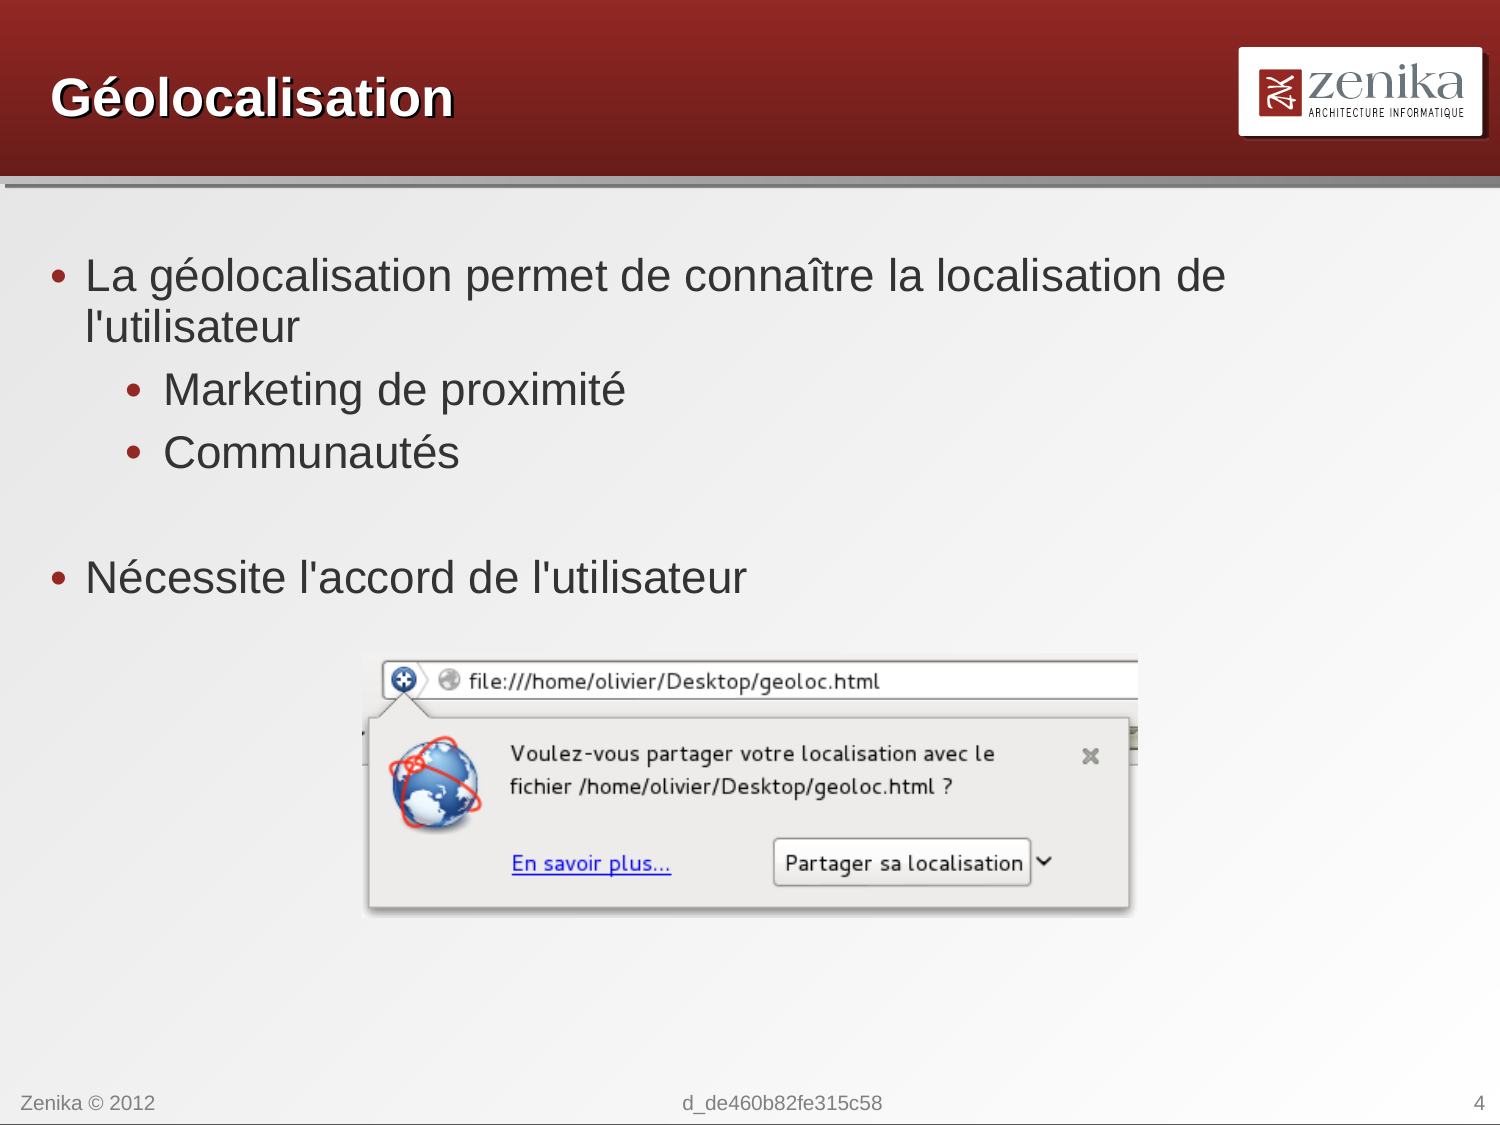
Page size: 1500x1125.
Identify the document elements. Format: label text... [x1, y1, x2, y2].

picture [362, 653, 1138, 918]
list La géolocalisation permet de connaître la localisation de l'utilisateur Marketing de proximité Communautés Nécessite l'accord de l'utilisateur [50, 249, 1435, 1079]
picture [1257, 58, 1464, 125]
title Géolocalisation [50, 15, 1206, 180]
